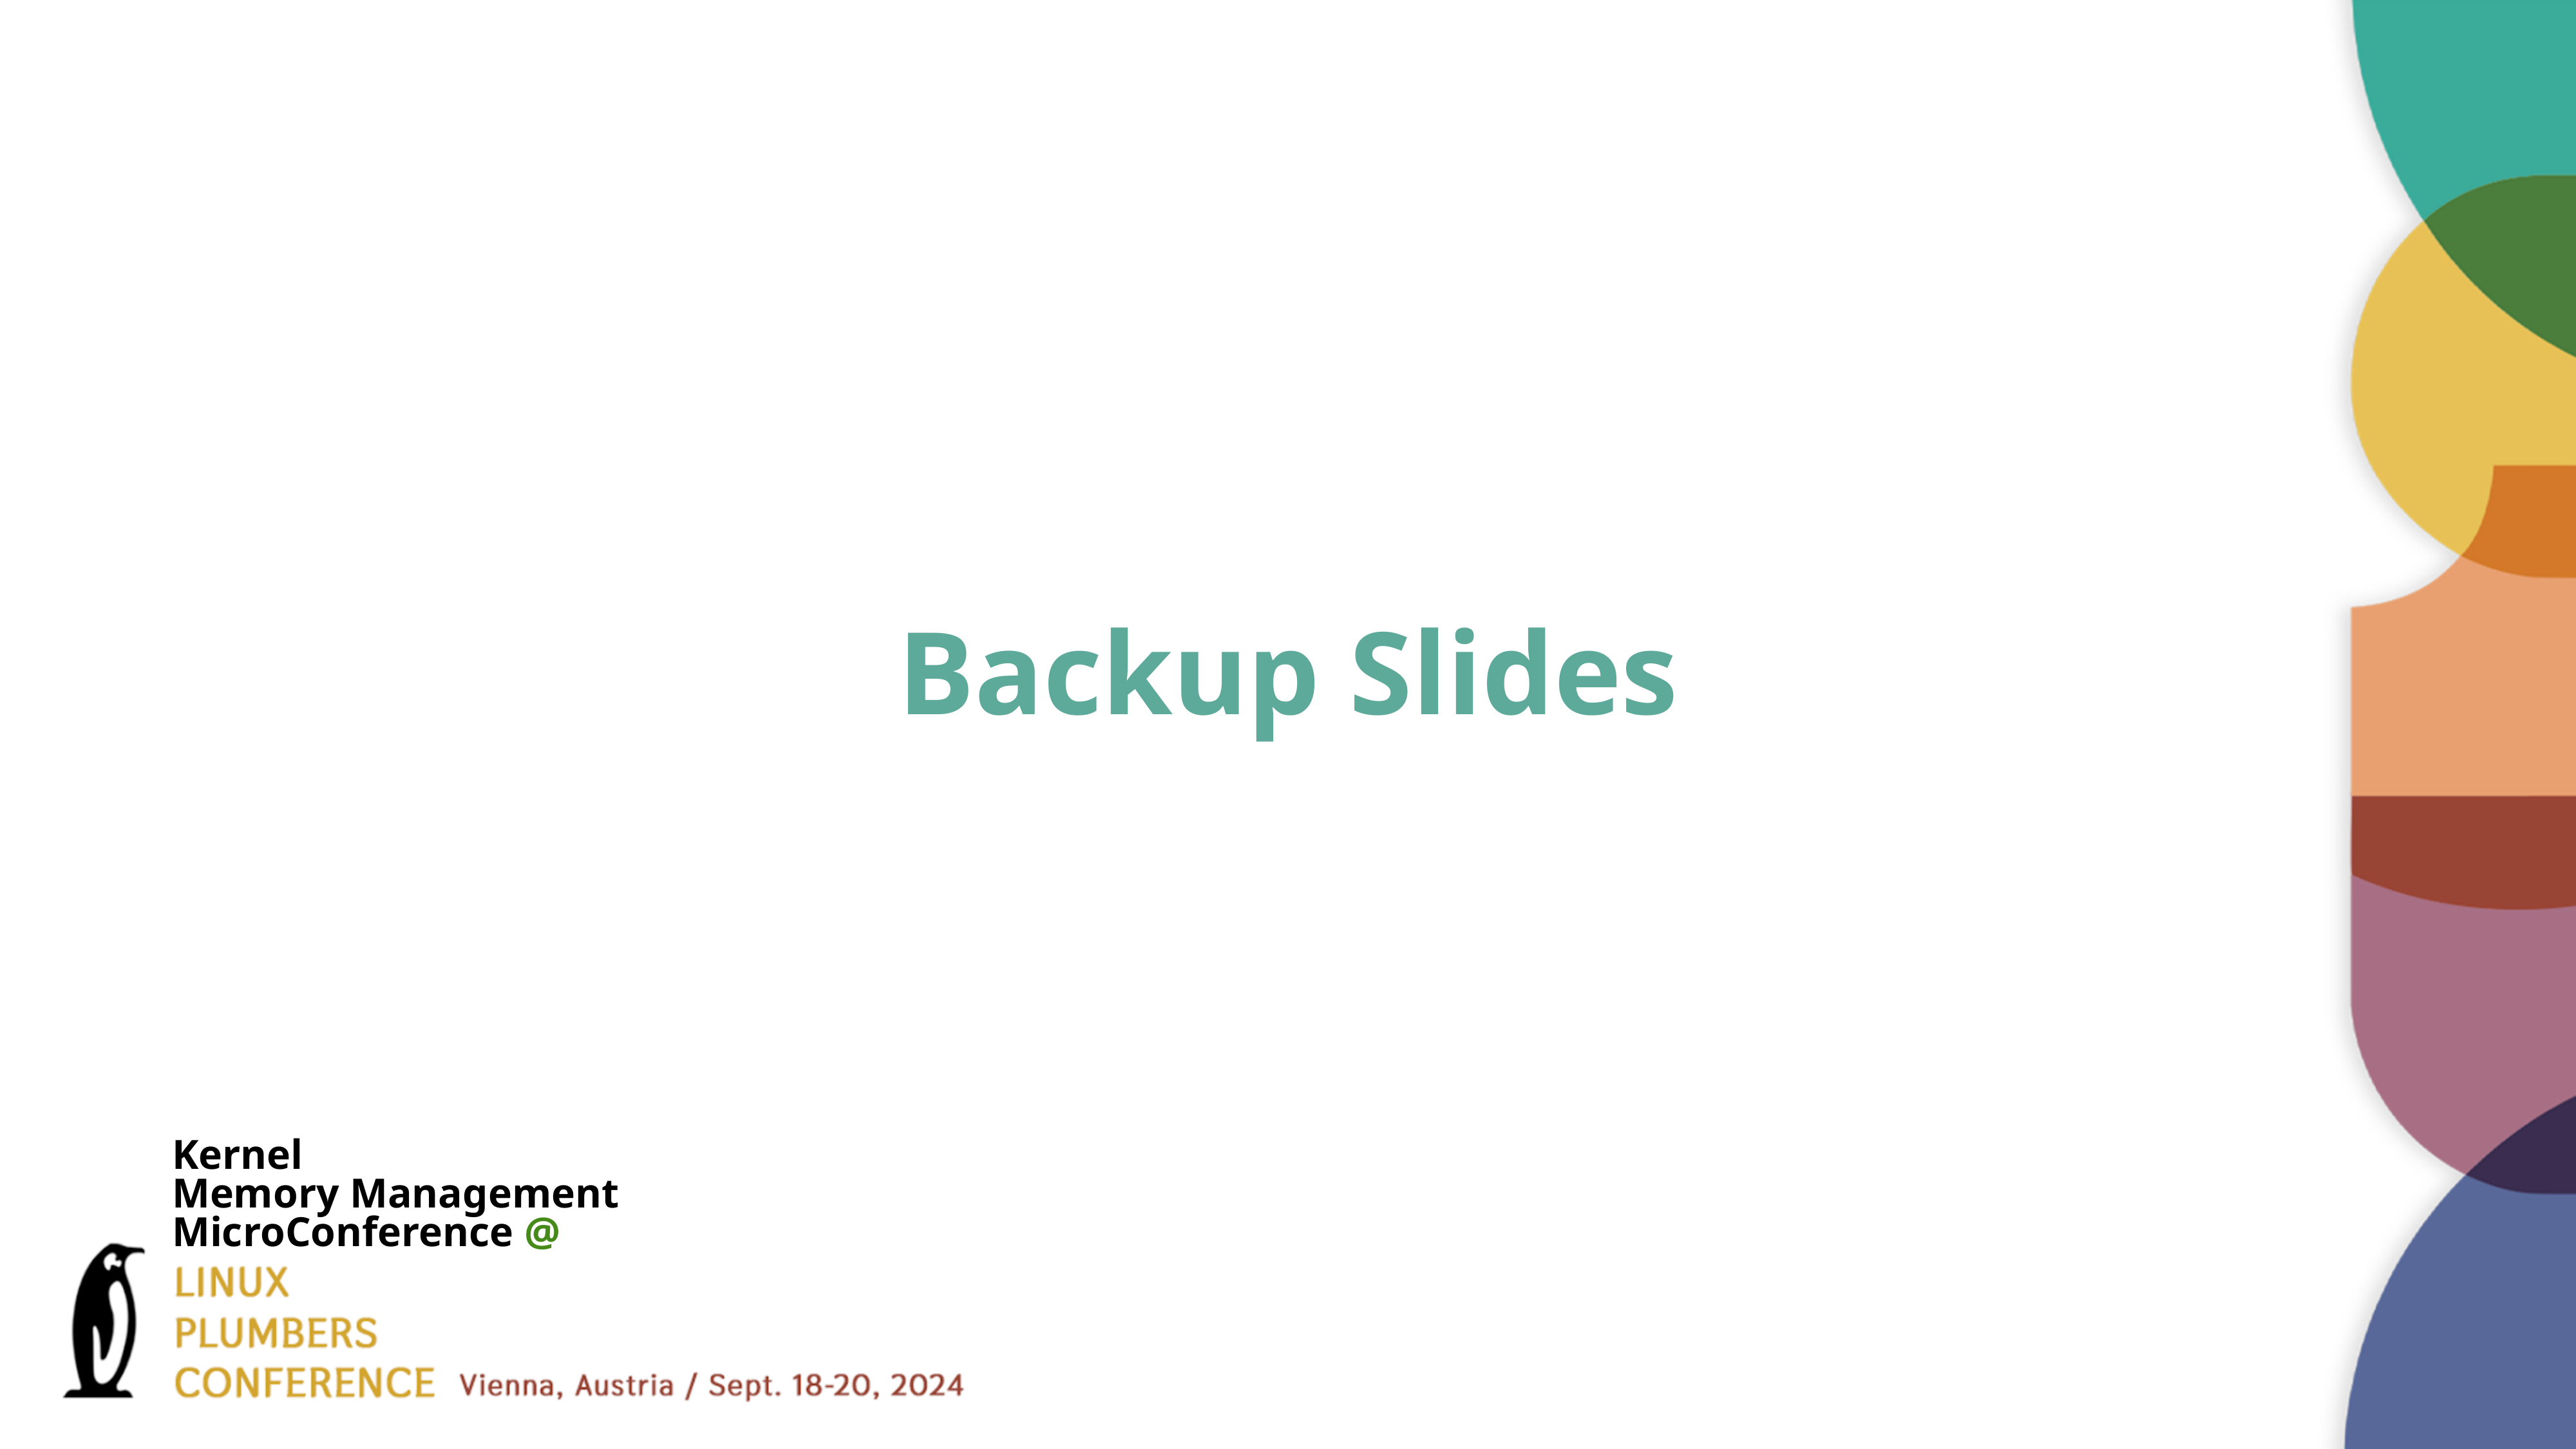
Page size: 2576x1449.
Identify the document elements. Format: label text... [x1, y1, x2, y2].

title Kernel Memory Management MicroConference @ [162, 1110, 677, 1259]
title Backup Slides [322, 237, 2254, 742]
picture [0, 0, 2576, 1449]
